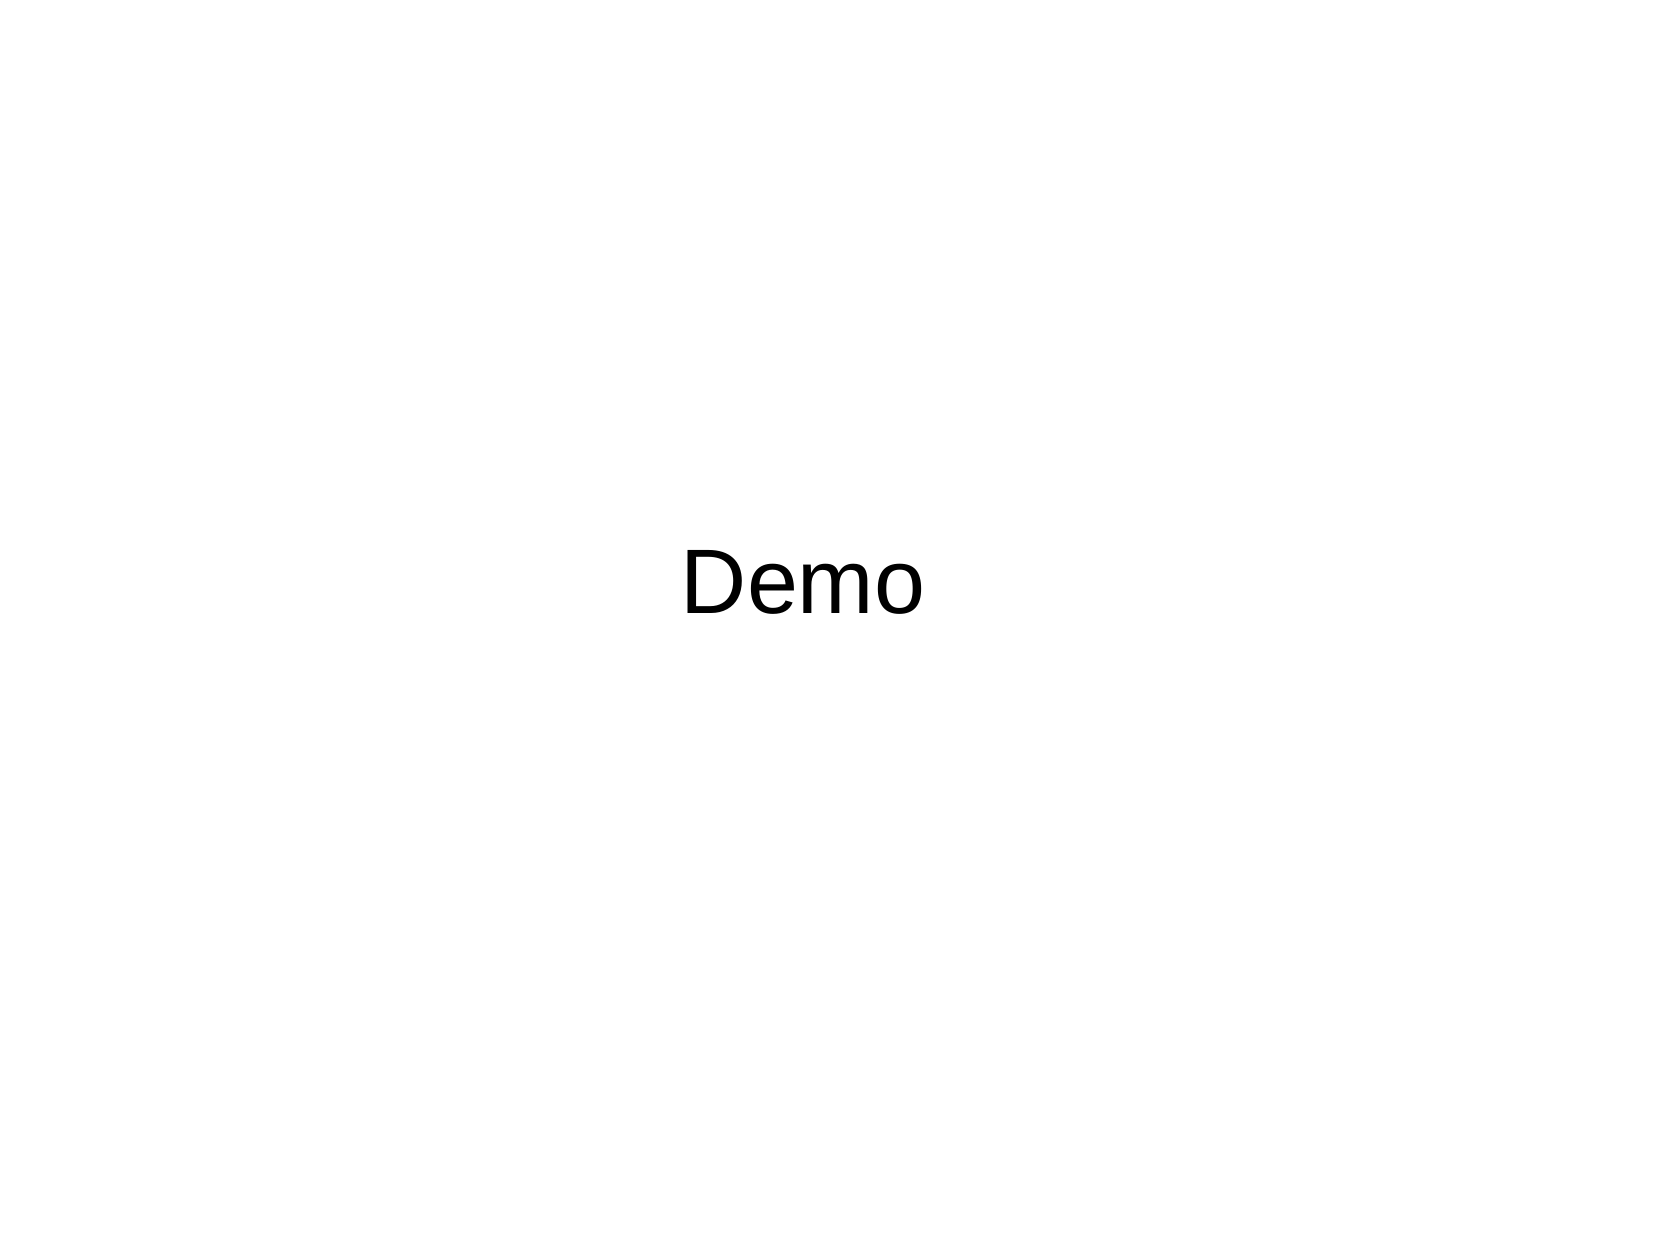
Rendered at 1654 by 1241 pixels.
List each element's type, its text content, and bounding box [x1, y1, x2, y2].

title Demo [59, 477, 1548, 686]
